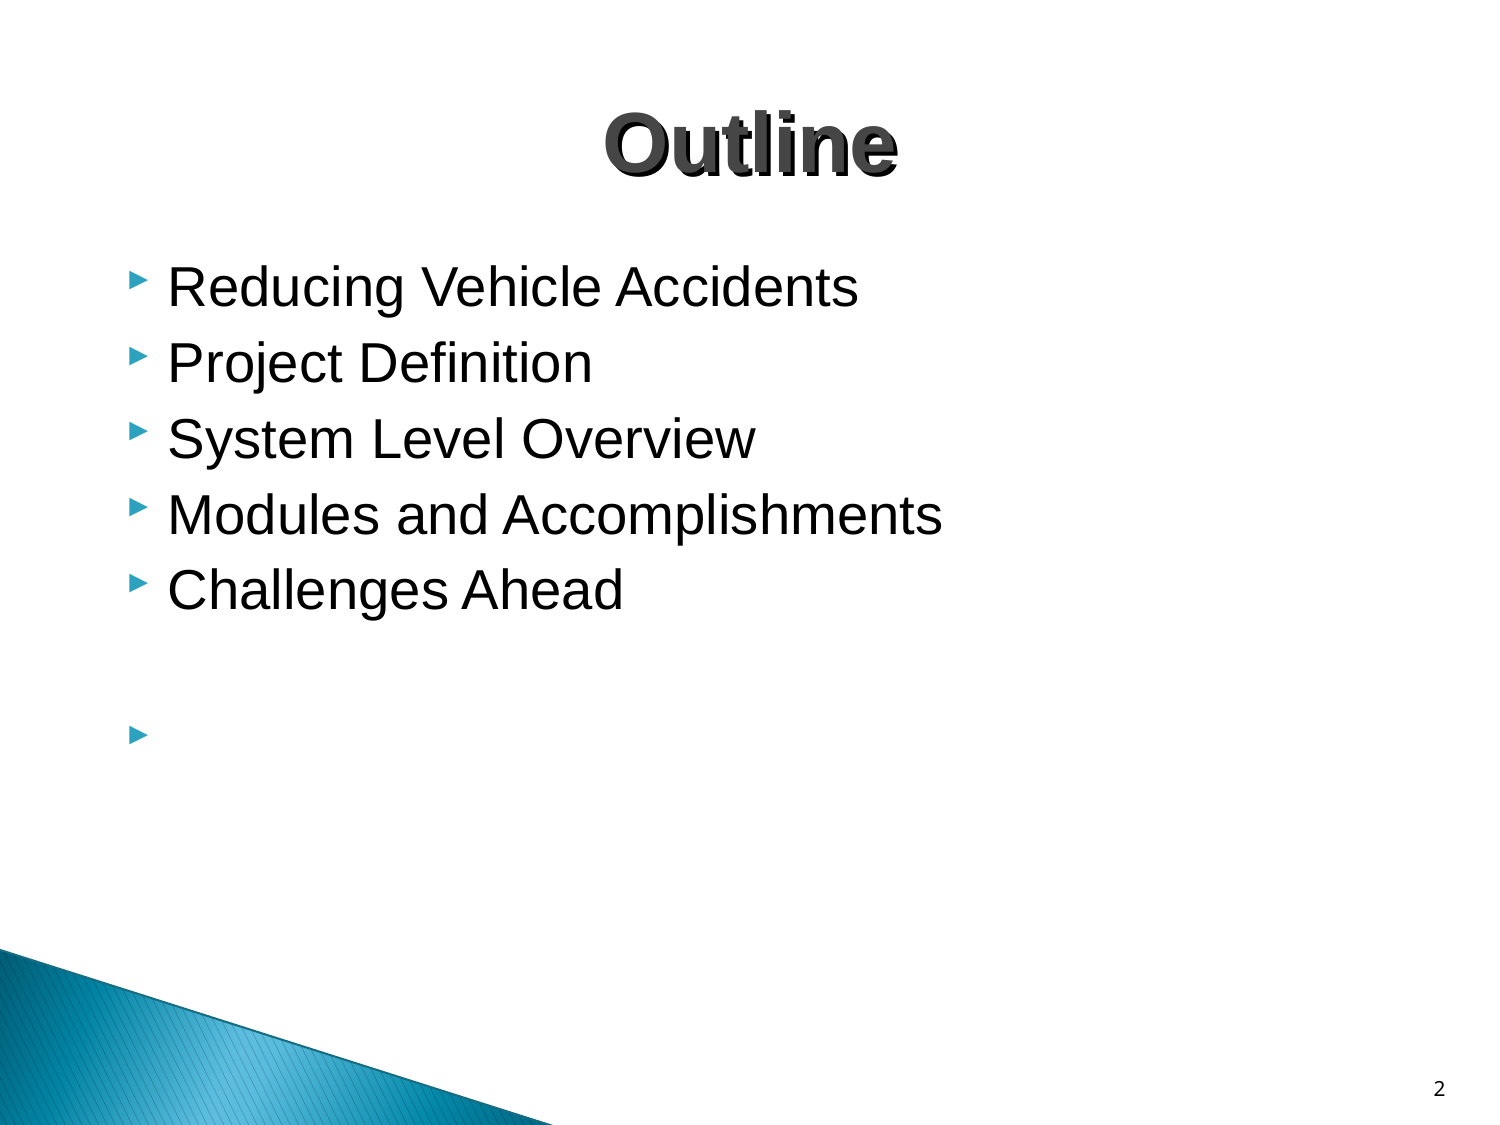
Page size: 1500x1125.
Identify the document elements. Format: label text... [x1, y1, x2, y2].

list Reducing Vehicle Accidents Project Definition System Level Overview Modules and Accomplishments Challenges Ahead [75, 243, 1426, 986]
title Outline [75, 45, 1426, 233]
text_box [1418, 1051, 1479, 1112]
